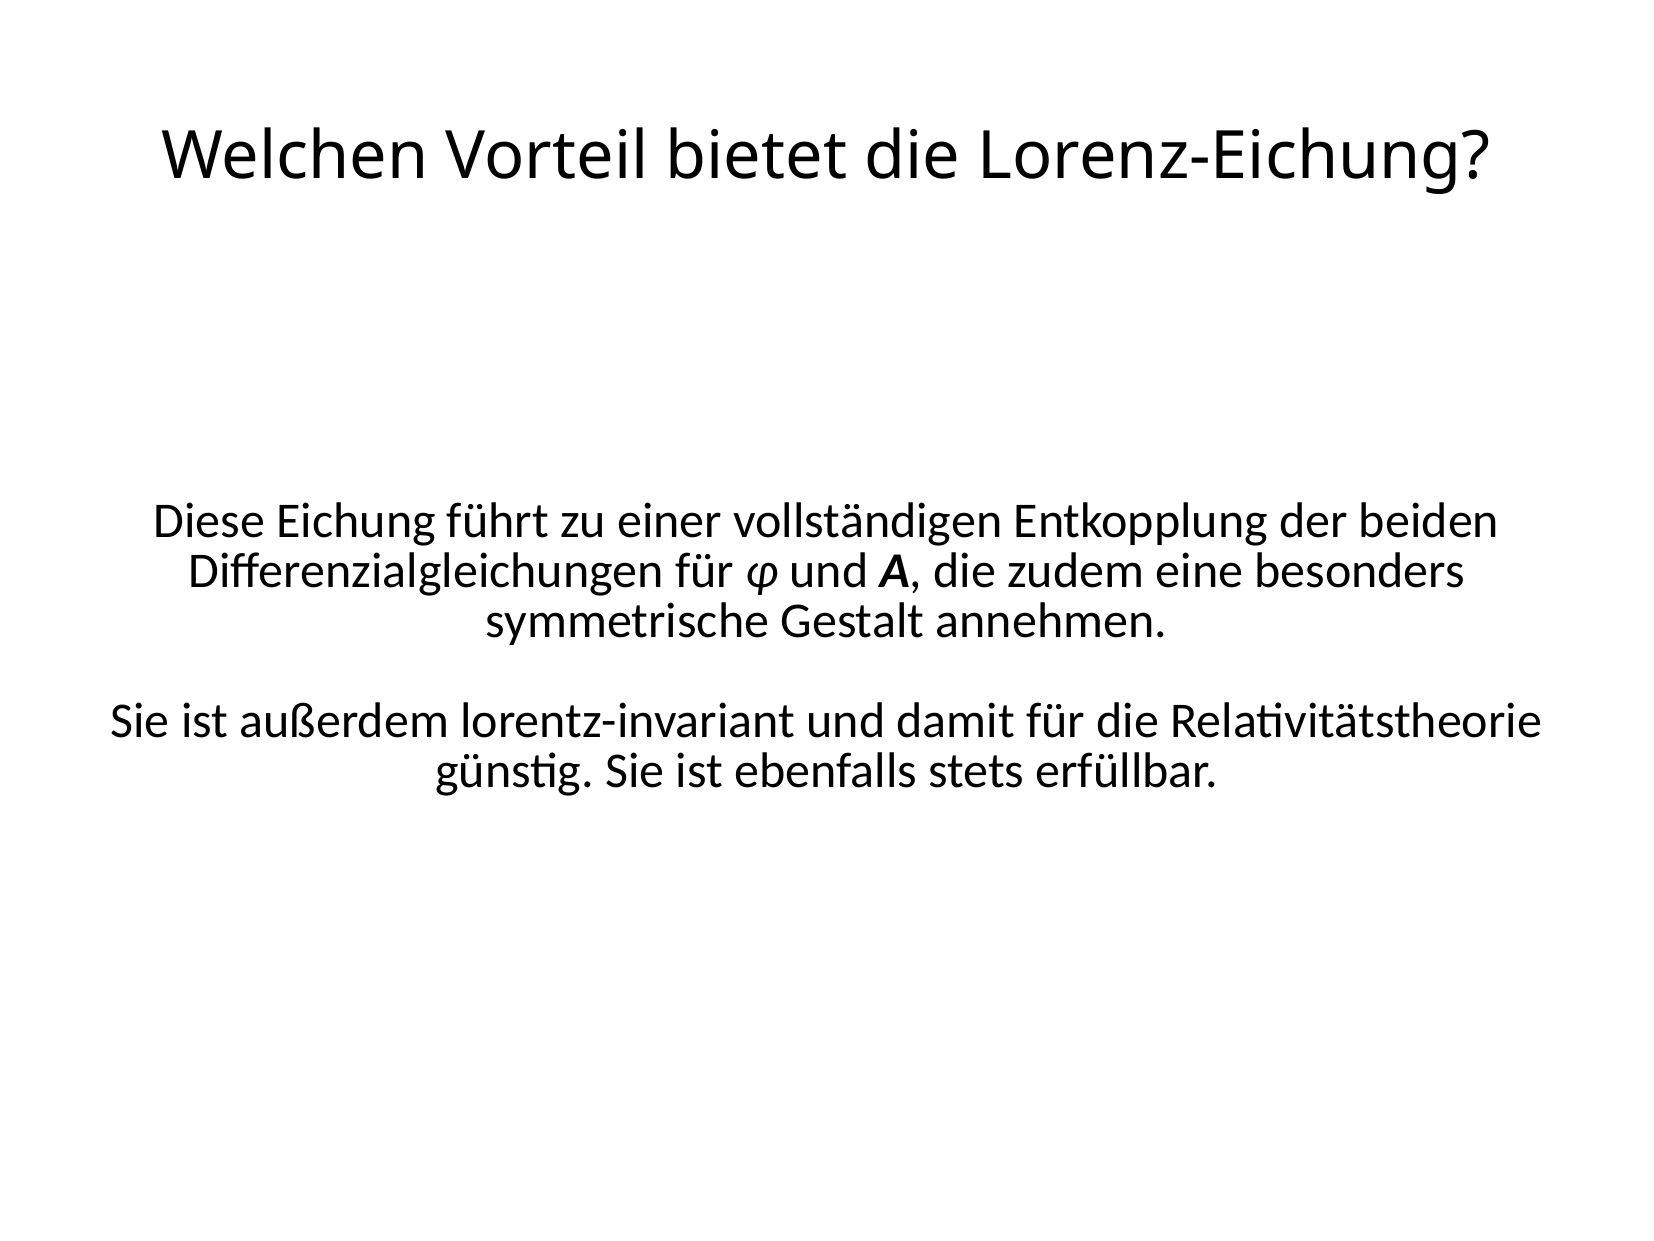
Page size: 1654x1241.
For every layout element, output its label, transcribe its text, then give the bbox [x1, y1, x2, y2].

title Welchen Vorteil bietet die Lorenz-Eichung? [82, 49, 1571, 257]
subtitle Diese Eichung führt zu einer vollständigen Entkopplung der beiden Differenzialgleichungen für φ und A, die zudem eine besonders symmetrische Gestalt annehmen. Sie ist außerdem lorentz-invariant und damit für die Relativitätstheorie günstig. Sie ist ebenfalls stets erfüllbar. [82, 290, 1571, 1010]
